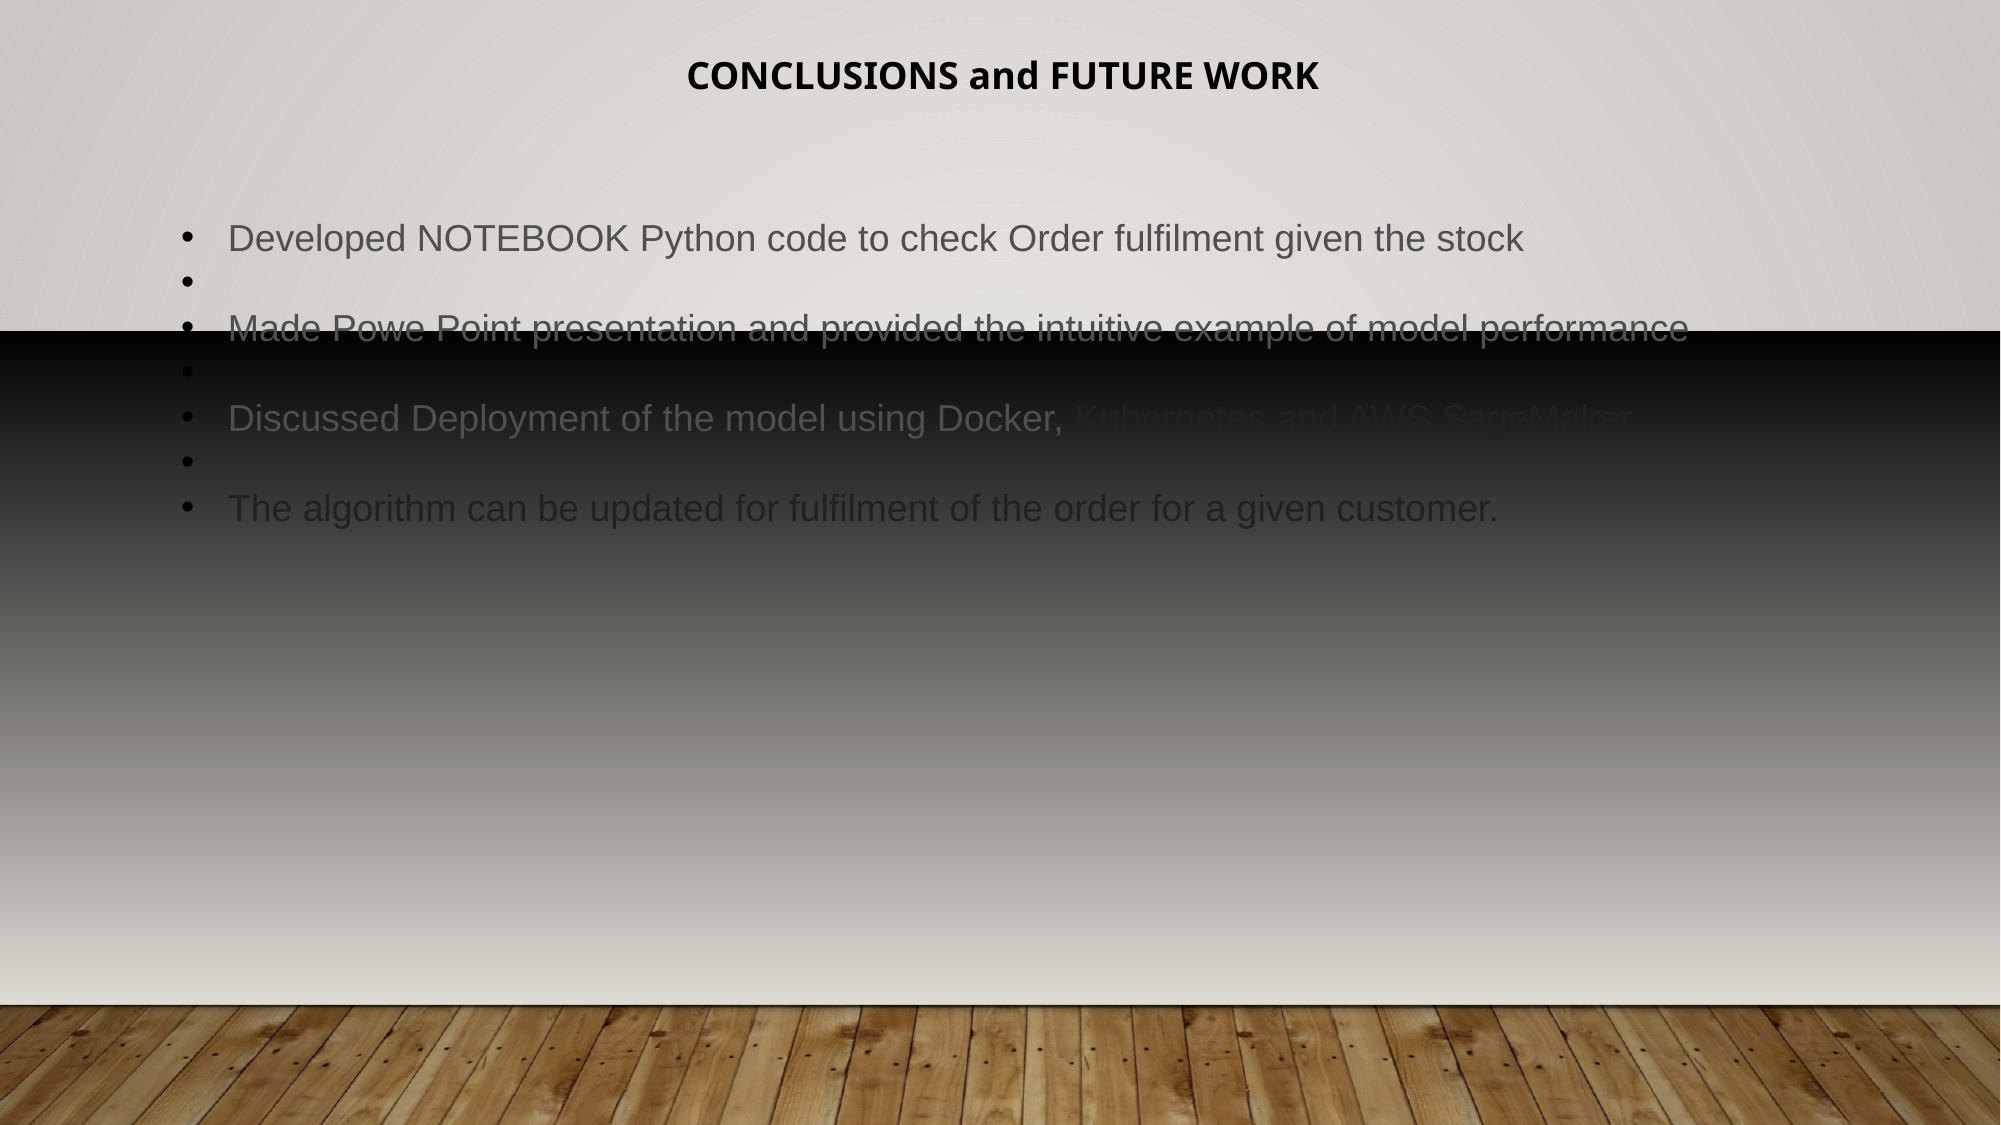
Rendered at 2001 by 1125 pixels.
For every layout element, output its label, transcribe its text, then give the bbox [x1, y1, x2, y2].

text_box CONCLUSIONS and FUTURE WORK [2, 44, 2000, 105]
text_box Developed NOTEBOOK Python code to check Order fulfilment given the stock Made Powe Point presentation and provided the intuitive example of model performance Discussed Deployment of the model using Docker, Kubernetes and AWS SageMaker The algorithm can be updated for fulfilment of the order for a given customer. [166, 206, 1798, 540]
